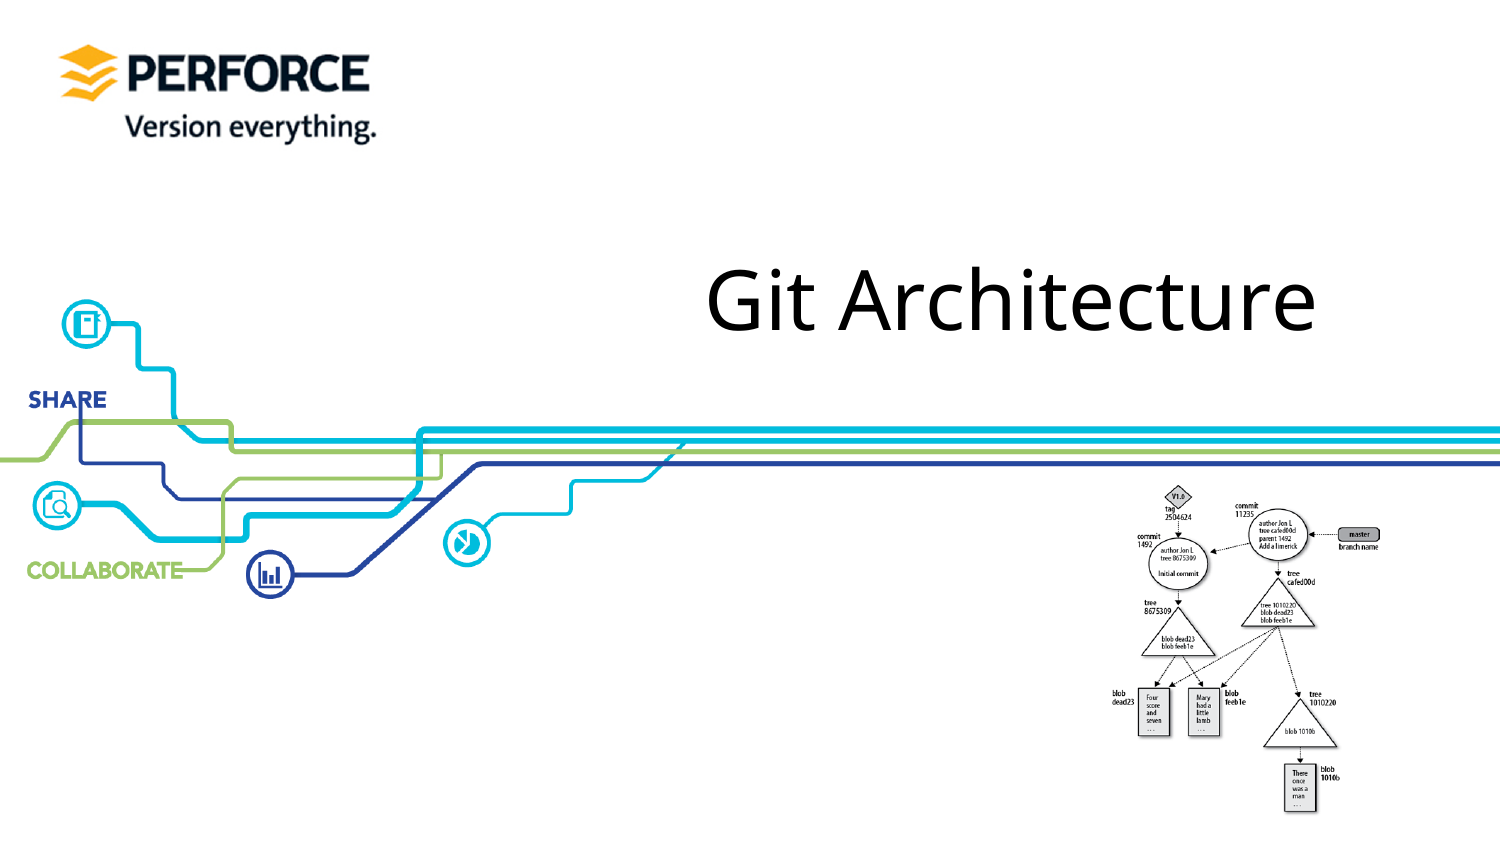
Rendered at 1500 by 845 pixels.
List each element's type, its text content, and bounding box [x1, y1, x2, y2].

text_box Git Architecture [690, 240, 1316, 355]
picture [0, 0, 1500, 845]
